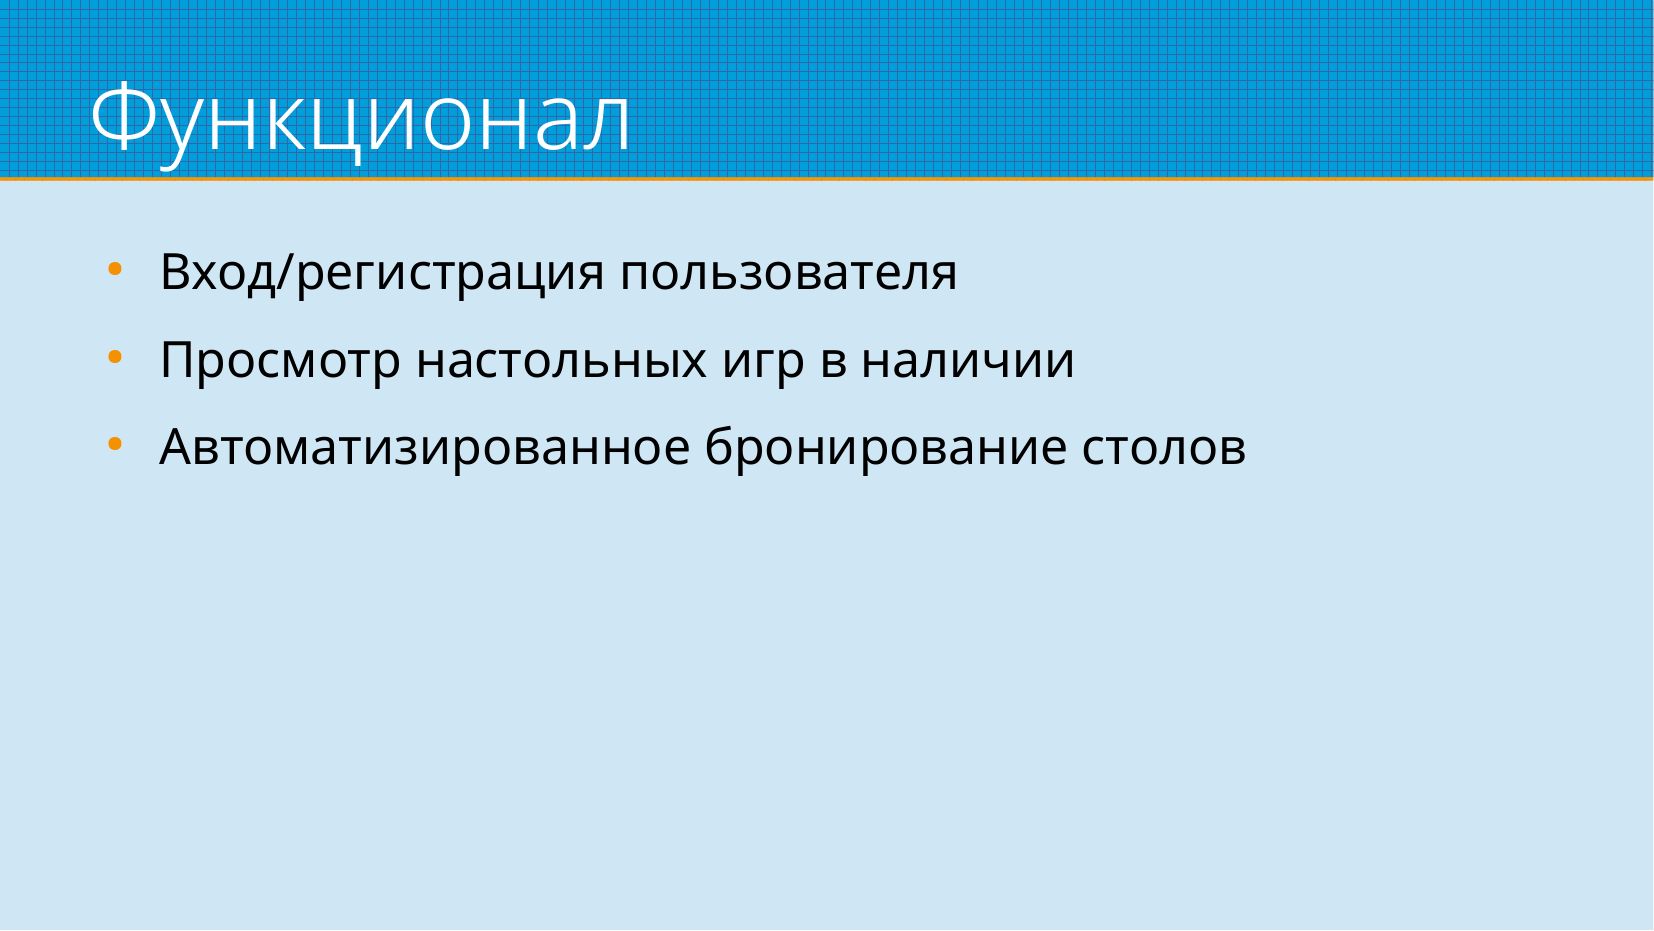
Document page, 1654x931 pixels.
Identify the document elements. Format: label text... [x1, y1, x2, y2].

title Функционал [88, 14, 1565, 178]
list Вход/регистрация пользователя Просмотр настольных игр в наличии Автоматизированное бронирование столов [88, 236, 1565, 813]
